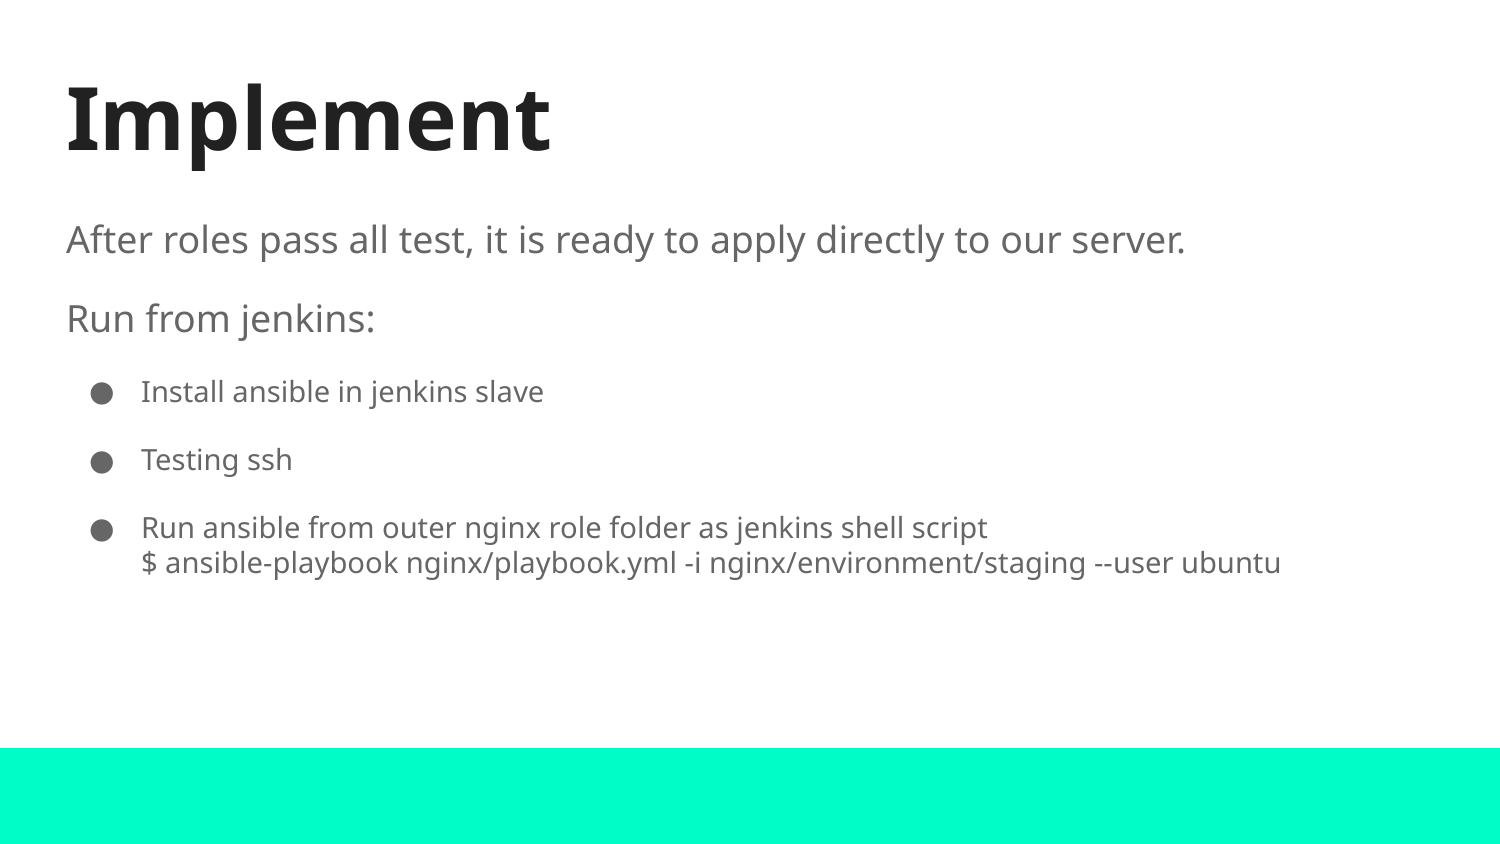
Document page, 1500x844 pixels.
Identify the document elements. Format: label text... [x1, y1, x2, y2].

title Implement [51, 48, 1449, 180]
list After roles pass all test, it is ready to apply directly to our server. Run from jenkins: Install ansible in jenkins slave Testing ssh Run ansible from outer nginx role folder as jenkins shell script $ ansible-playbook nginx/playbook.yml -i nginx/environment/staging --user ubuntu [51, 201, 1449, 748]
